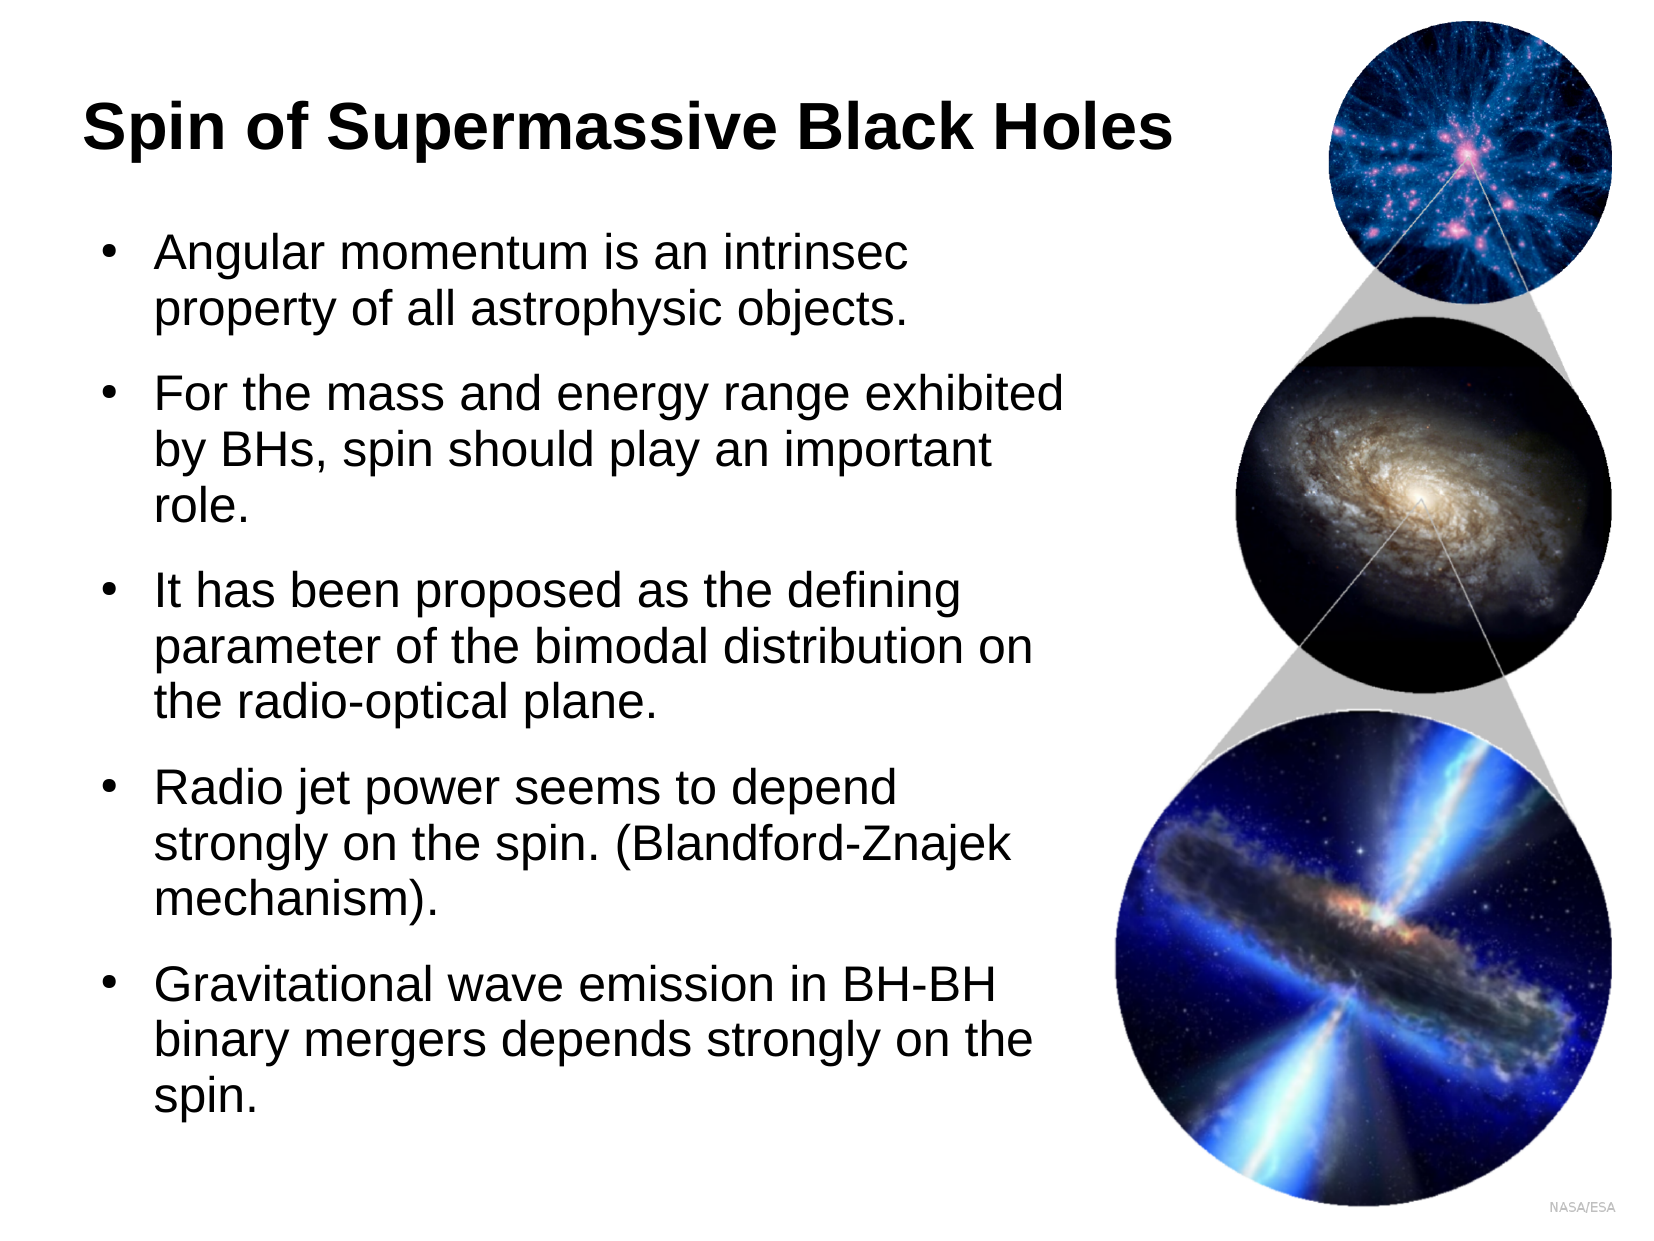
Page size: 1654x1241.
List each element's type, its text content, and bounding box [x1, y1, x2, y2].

list Angular momentum is an intrinsec property of all astrophysic objects. For the mass and energy range exhibited by BHs, spin should play an important role. It has been proposed as the defining parameter of the bimodal distribution on the radio-optical plane. Radio jet power seems to depend strongly on the spin. (Blandford-Znajek mechanism). Gravitational wave emission in BH-BH binary mergers depends strongly on the spin. [82, 224, 1081, 1170]
title Spin of Supermassive Black Holes [82, 67, 1571, 186]
picture [1107, 12, 1618, 1217]
